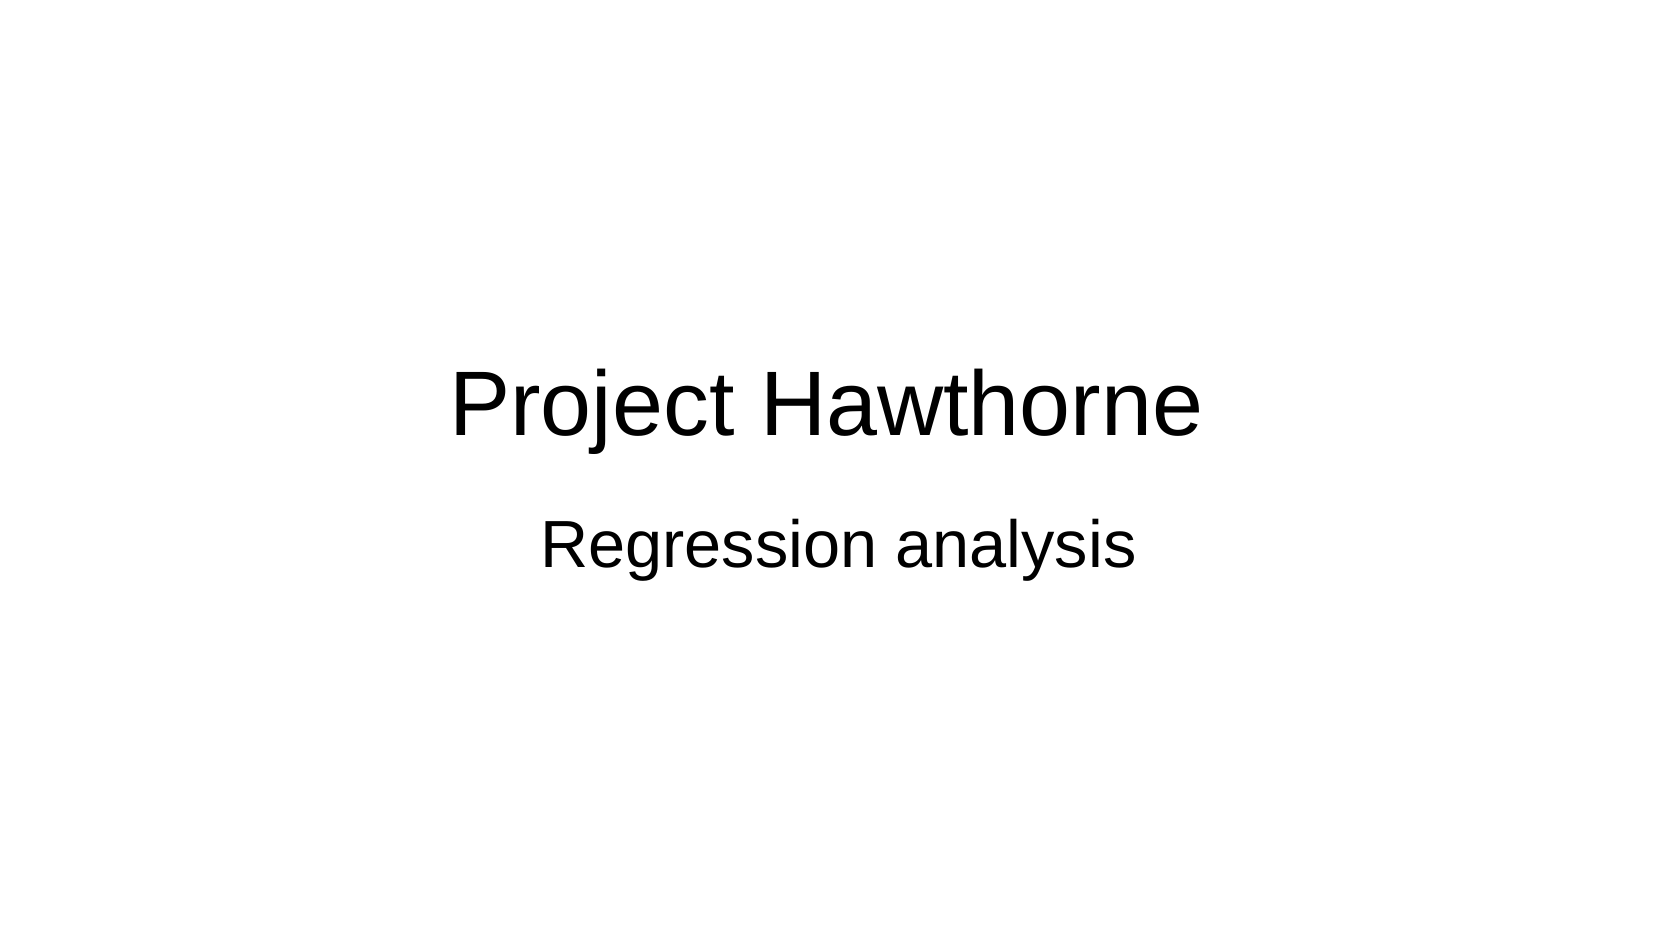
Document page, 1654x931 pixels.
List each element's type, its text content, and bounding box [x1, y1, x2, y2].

list Regression analysis [82, 507, 1524, 931]
title Project Hawthorne [82, 326, 1571, 482]
